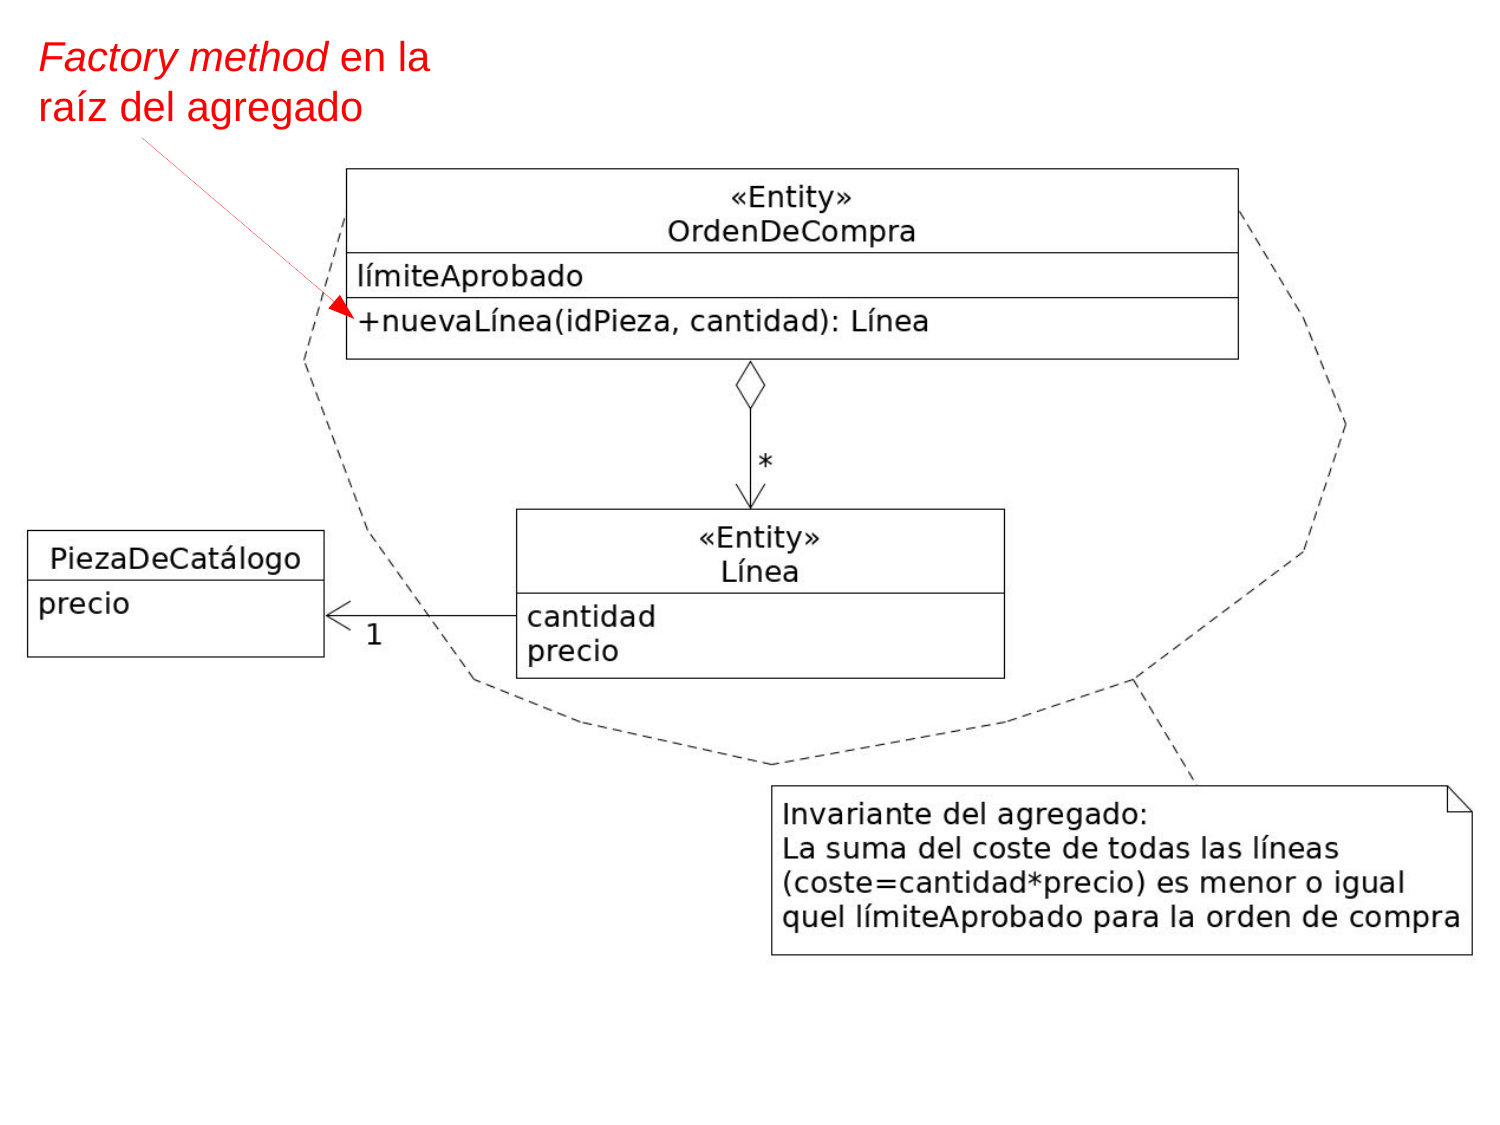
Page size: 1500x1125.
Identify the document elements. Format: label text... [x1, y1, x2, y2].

picture [20, 160, 1480, 965]
text_box Factory method en la raíz del agregado [23, 22, 458, 138]
